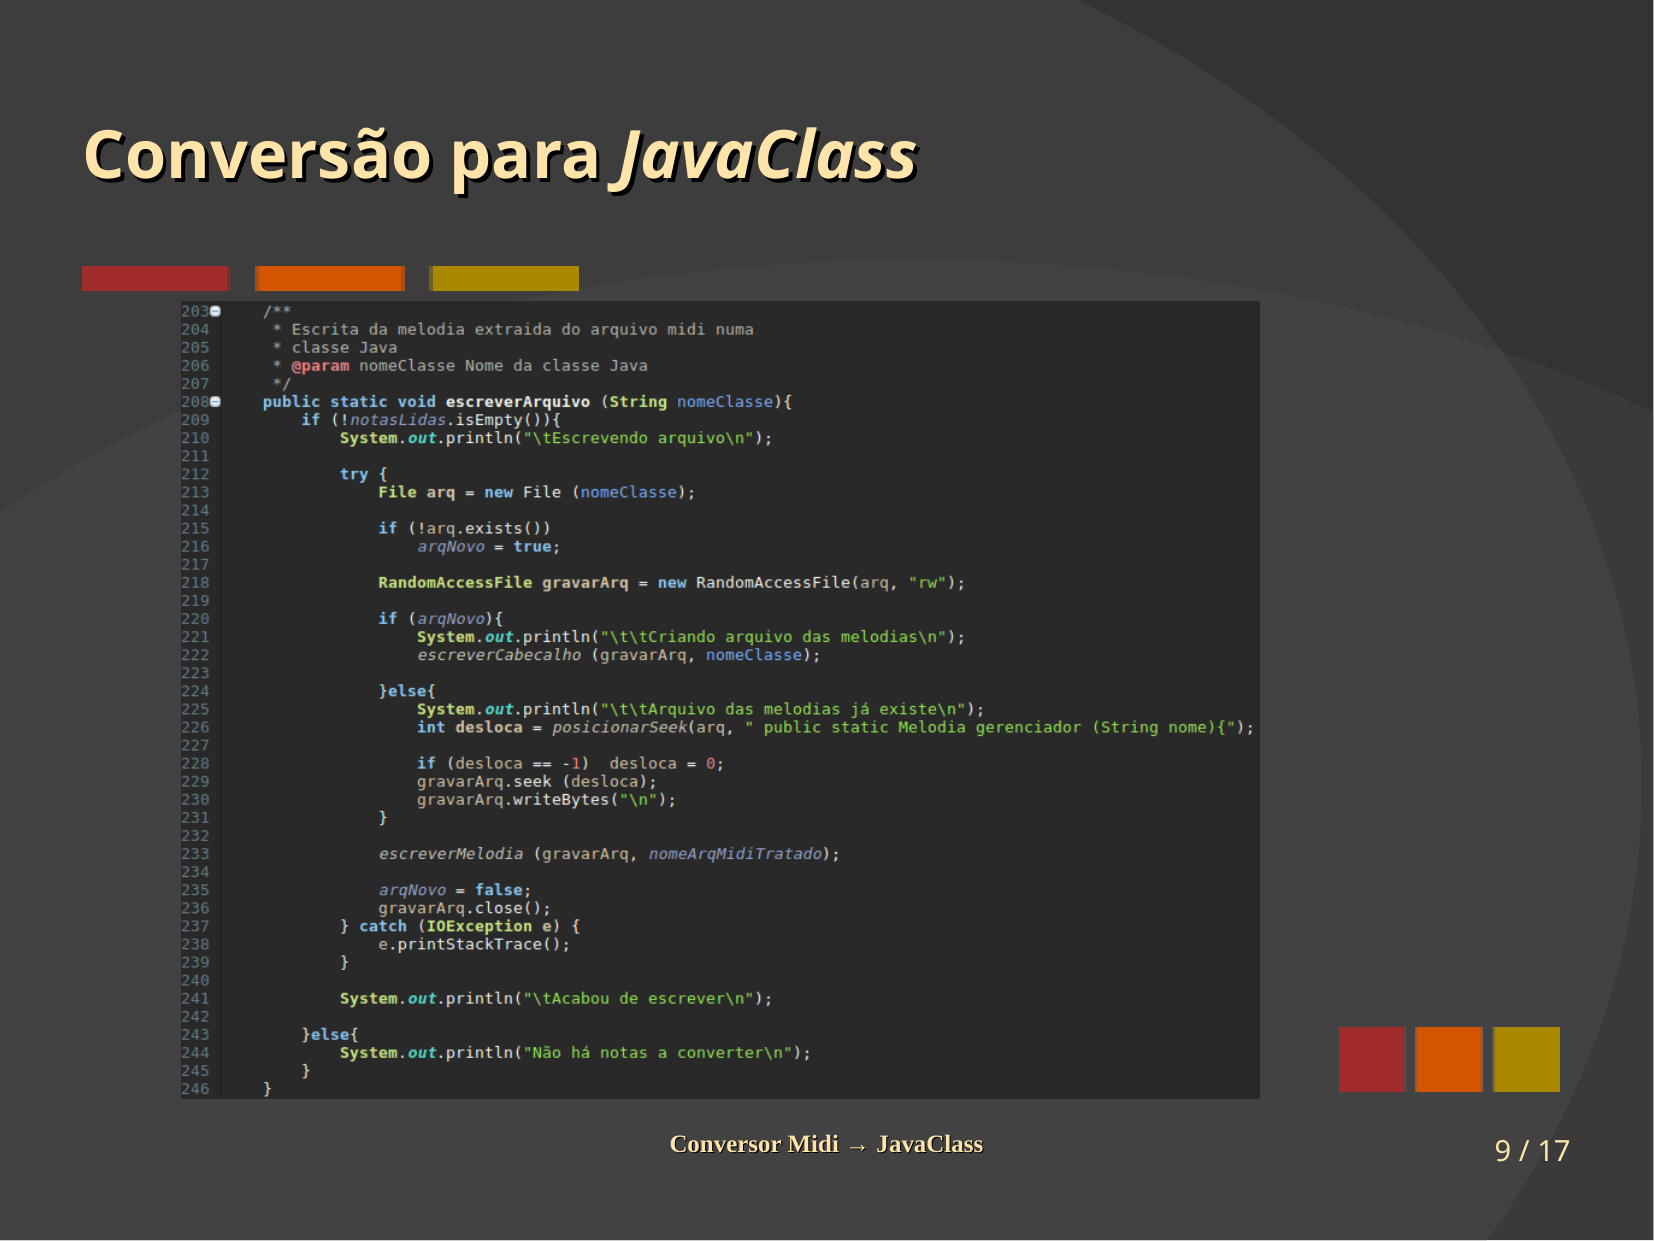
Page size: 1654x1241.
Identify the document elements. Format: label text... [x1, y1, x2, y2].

picture [1339, 1027, 1560, 1092]
picture [181, 301, 1260, 1099]
title Conversão para JavaClass [82, 49, 1571, 257]
picture [82, 266, 579, 291]
